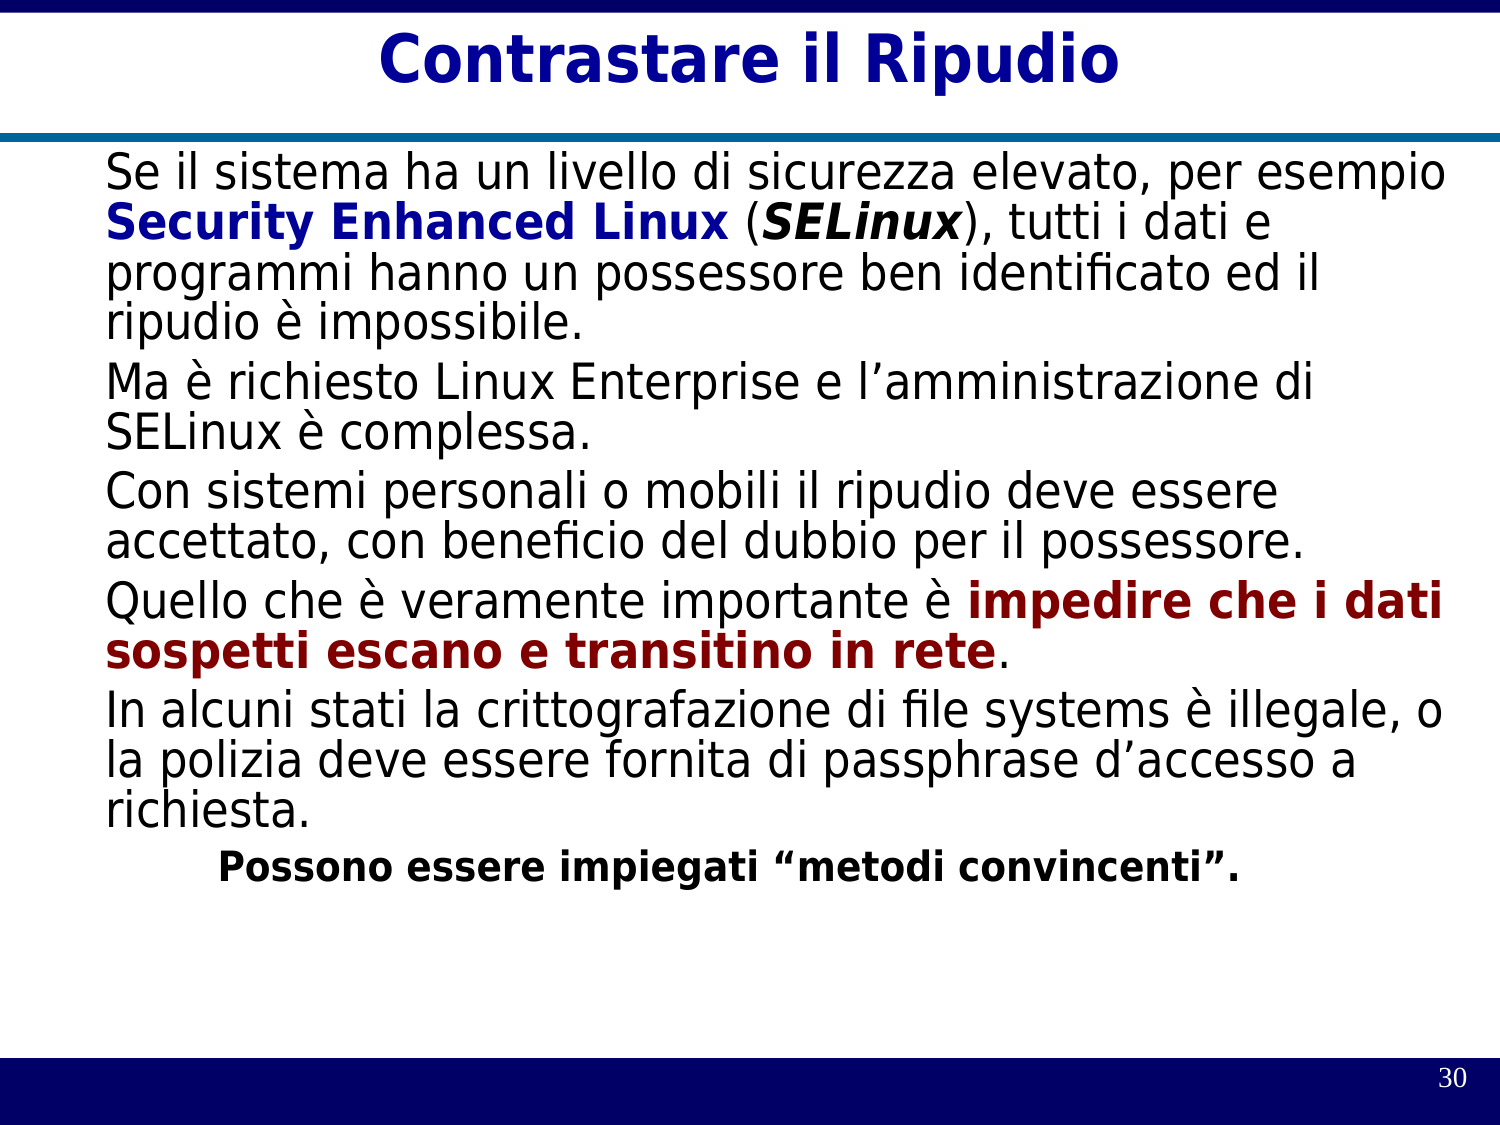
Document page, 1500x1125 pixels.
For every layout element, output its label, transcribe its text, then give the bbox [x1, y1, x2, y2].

list Se il sistema ha un livello di sicurezza elevato, per esempio Security Enhanced Linux (SELinux), tutti i dati e programmi hanno un possessore ben identificato ed il ripudio è impossibile. Ma è richiesto Linux Enterprise e l’amministrazione di SELinux è complessa. Con sistemi personali o mobili il ripudio deve essere accettato, con beneficio del dubbio per il possessore. Quello che è veramente importante è impedire che i dati sospetti escano e transitino in rete. In alcuni stati la crittografazione di file systems è illegale, o la polizia deve essere fornita di passphrase d’accesso a richiesta. Possono essere impiegati “metodi convincenti”. [30, 149, 1471, 1021]
title Contrastare il Ripudio [30, 0, 1471, 126]
